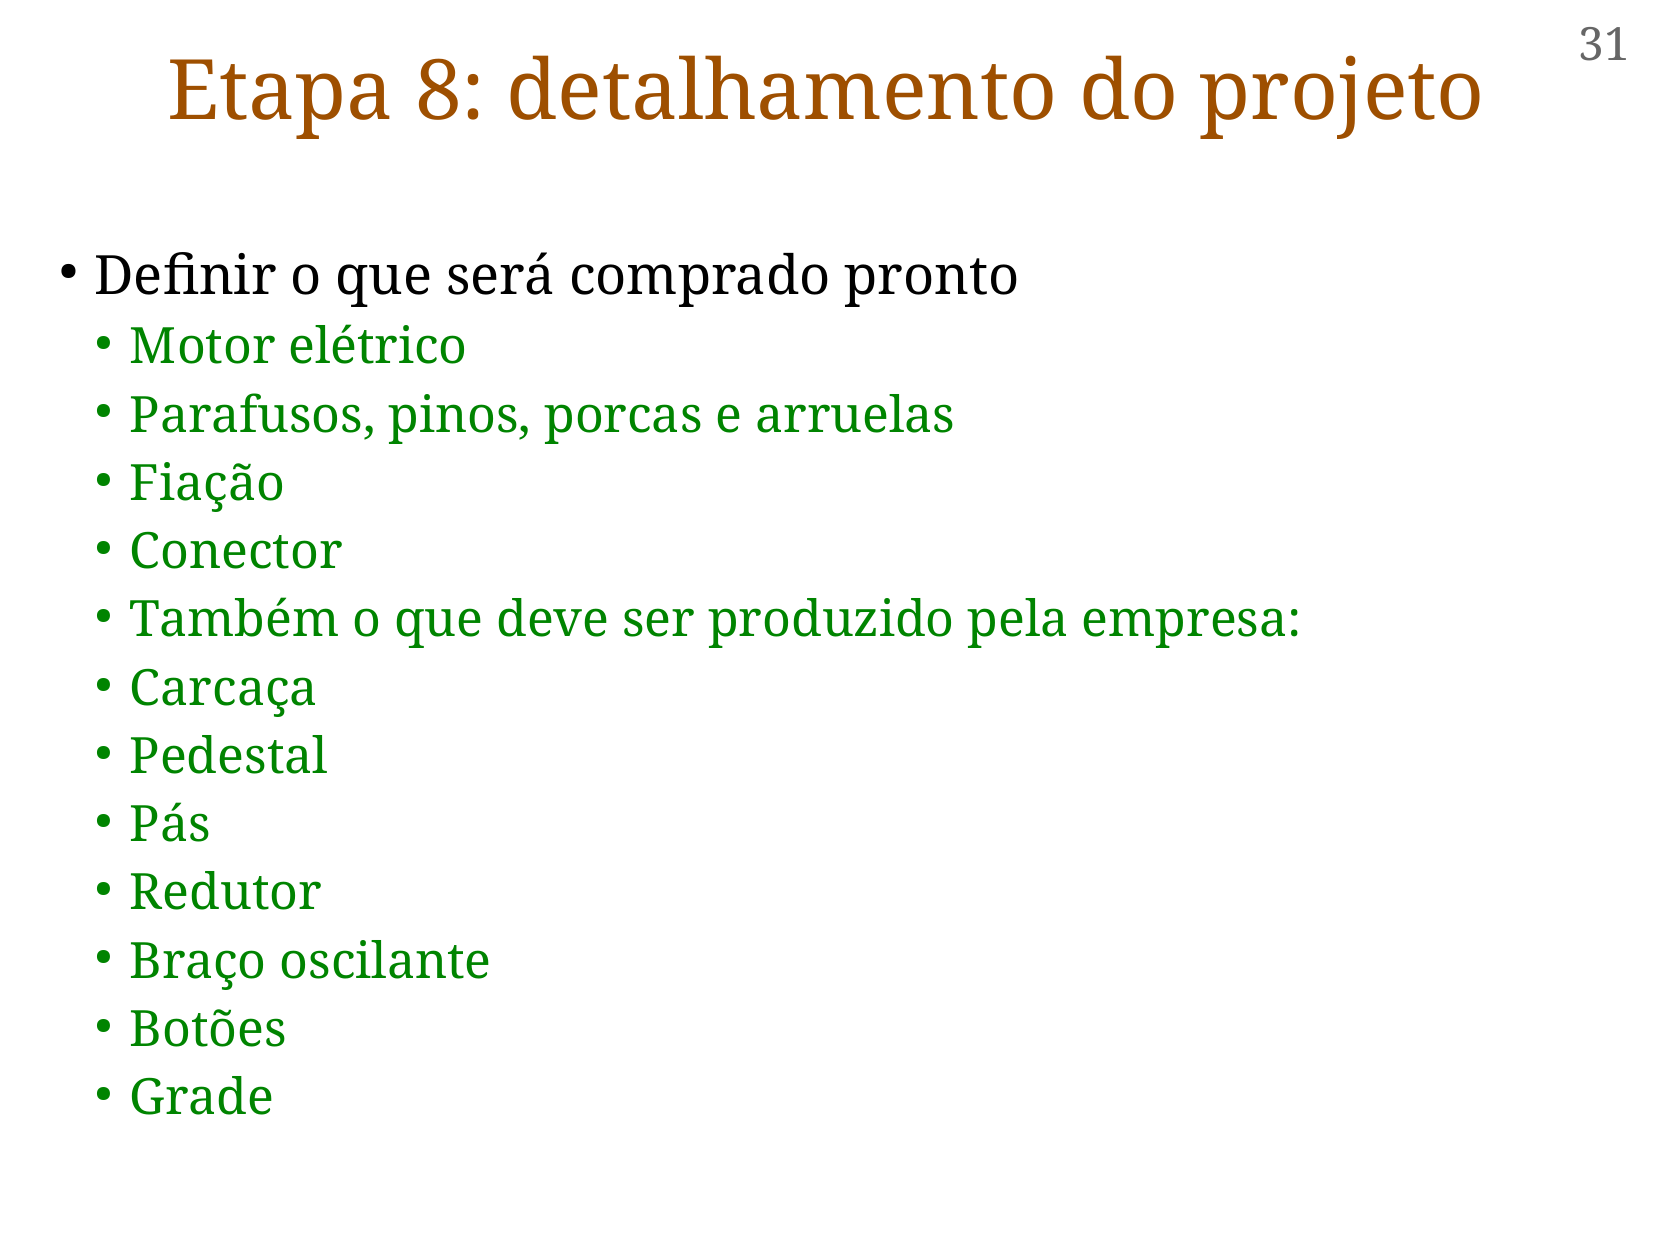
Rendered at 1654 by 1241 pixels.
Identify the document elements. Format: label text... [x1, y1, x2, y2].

list Definir o que será comprado pronto Motor elétrico Parafusos, pinos, porcas e arruelas Fiação Conector Também o que deve ser produzido pela empresa: Carcaça Pedestal Pás Redutor Braço oscilante Botões Grade [59, 236, 1595, 1211]
title Etapa 8: detalhamento do projeto [59, 29, 1595, 148]
